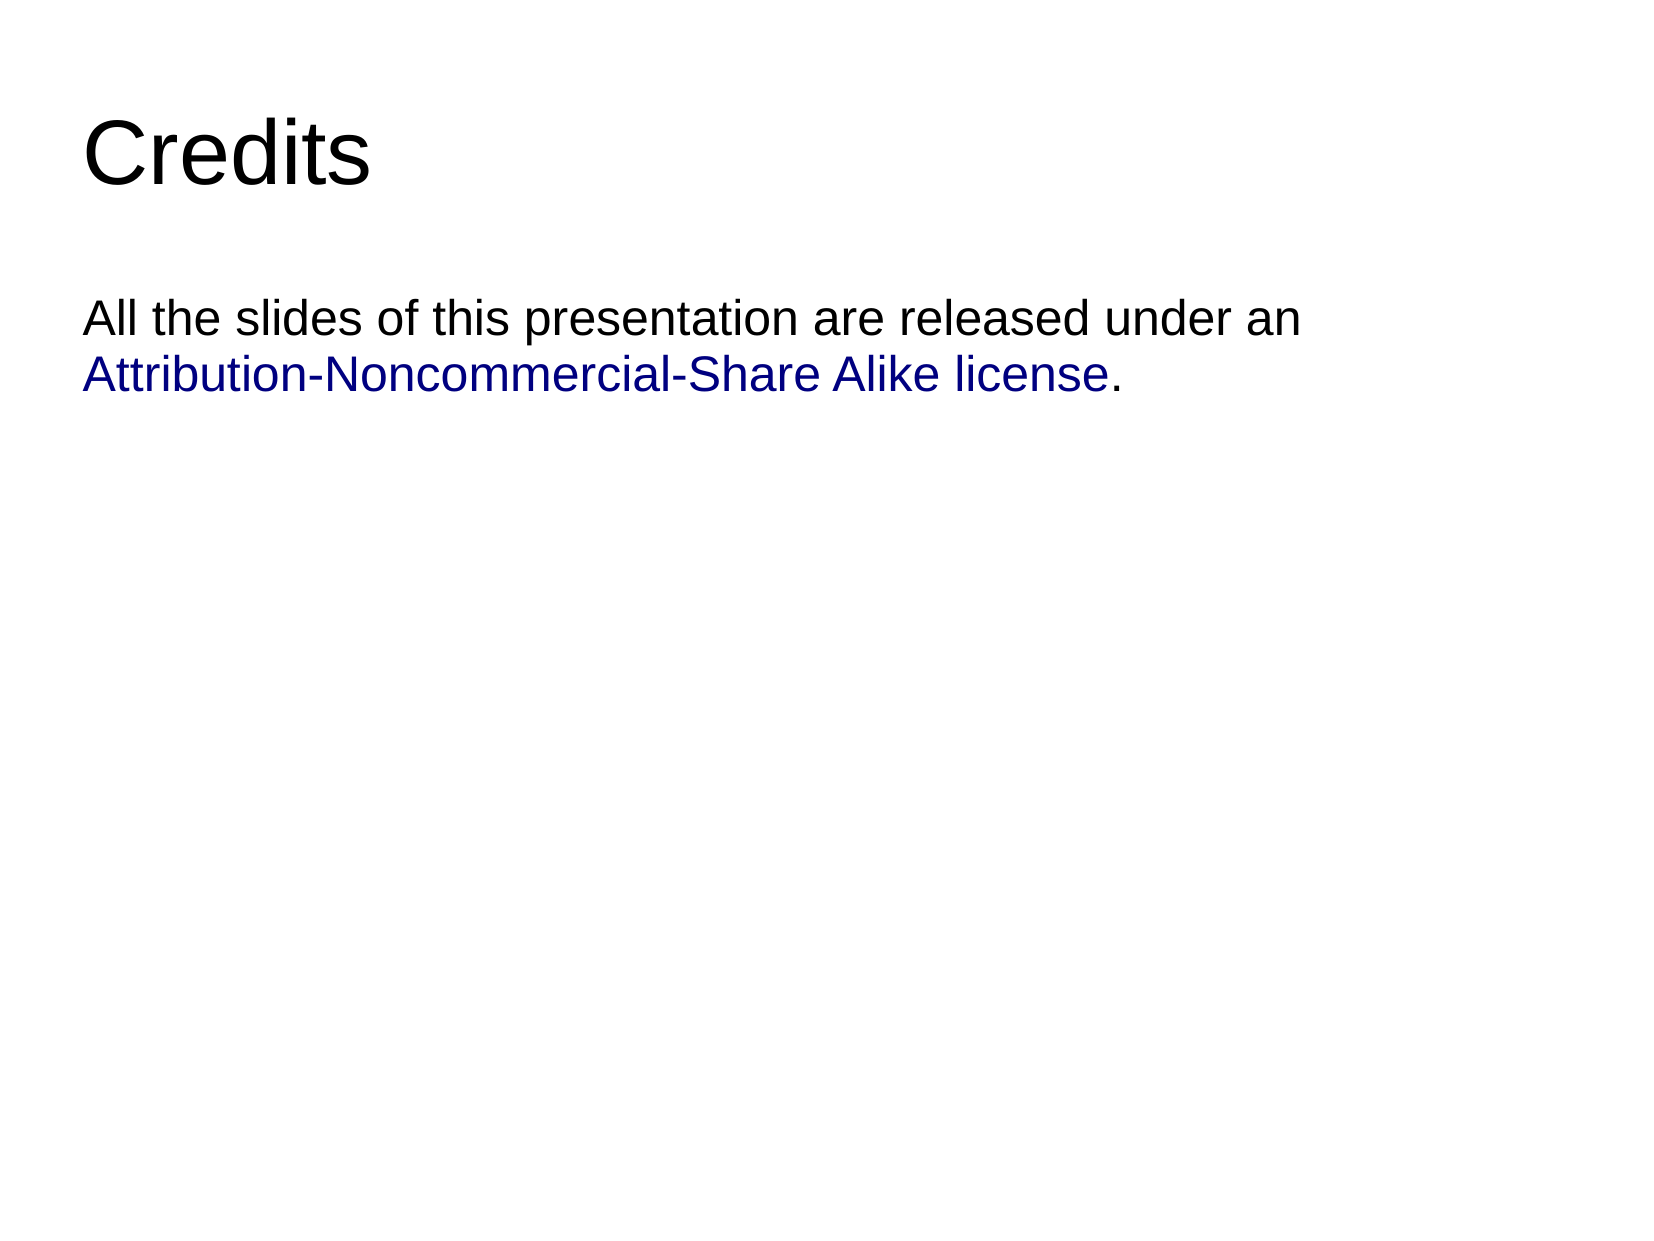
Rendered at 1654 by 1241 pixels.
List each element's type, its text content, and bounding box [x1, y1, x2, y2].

list All the slides of this presentation are released under an Attribution-Noncommercial-Share Alike license. [82, 290, 1571, 1010]
title Credits [82, 49, 1571, 257]
